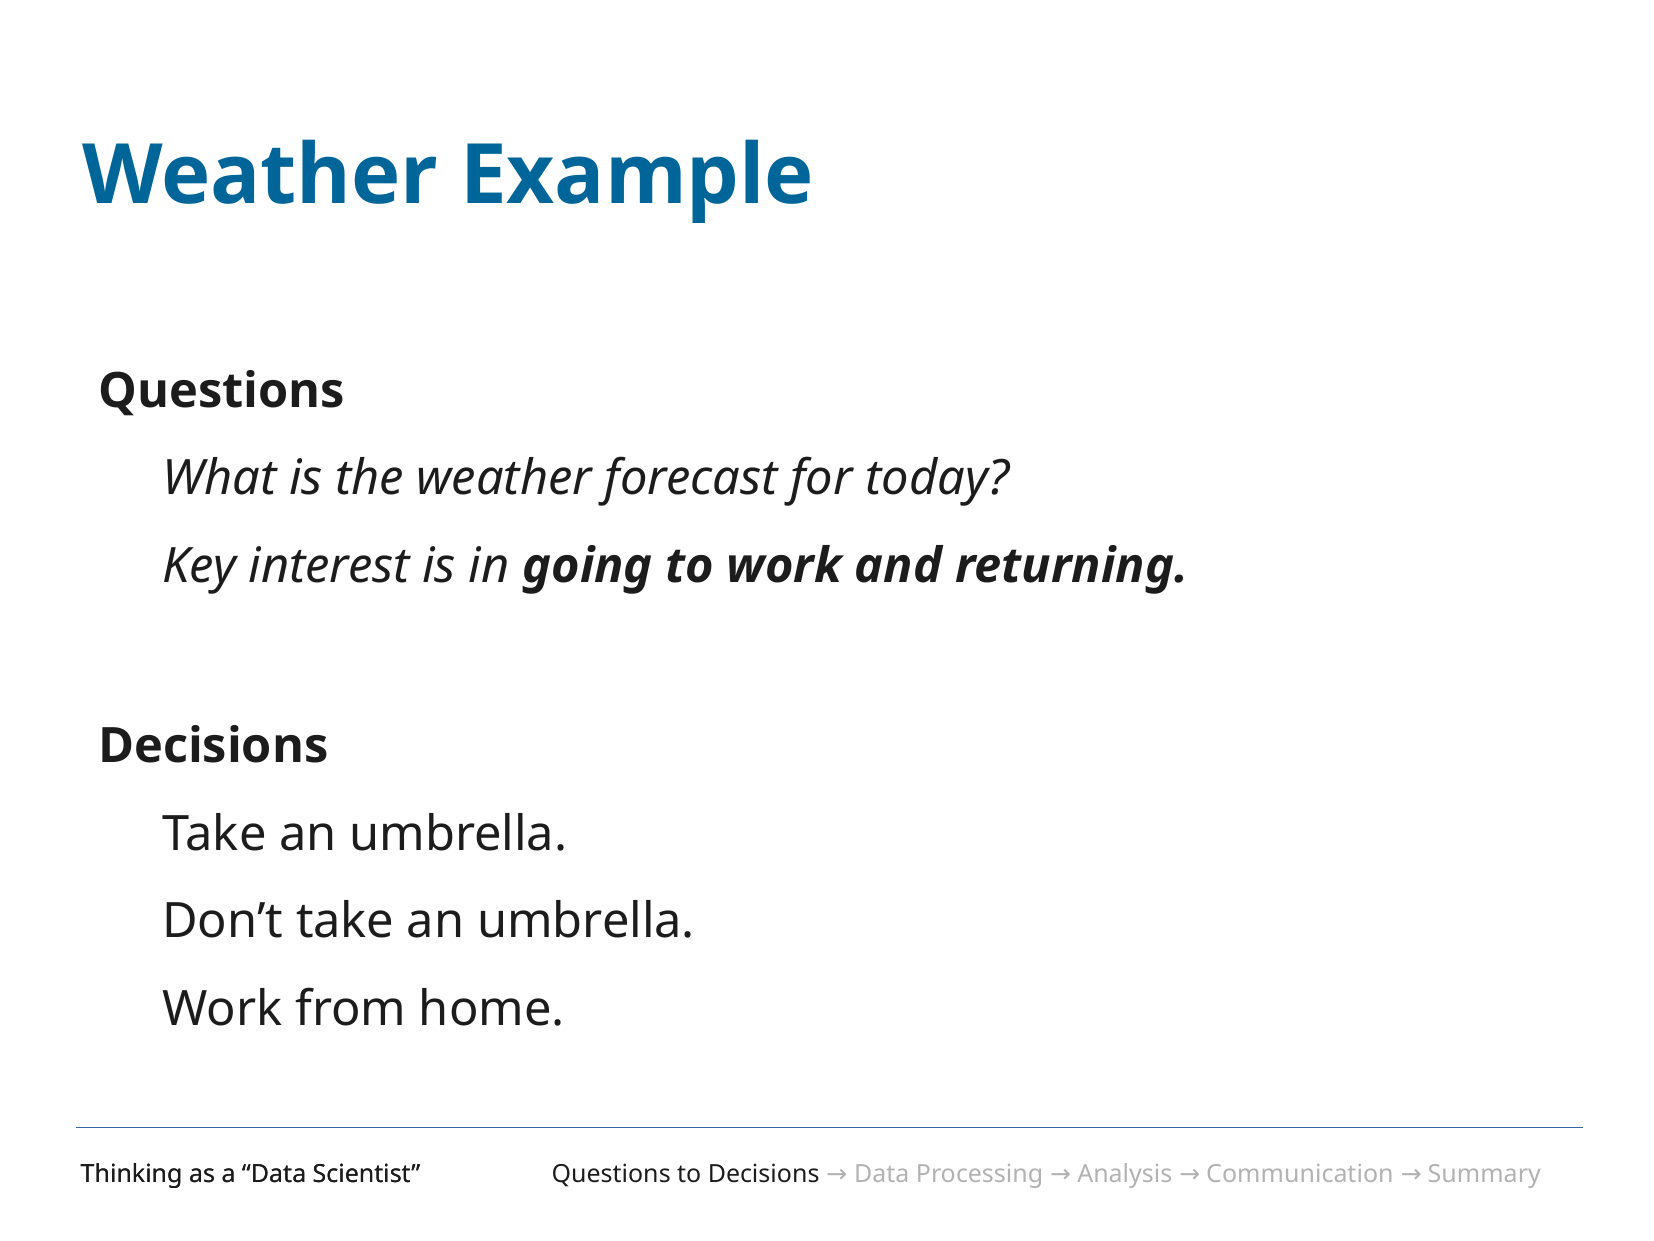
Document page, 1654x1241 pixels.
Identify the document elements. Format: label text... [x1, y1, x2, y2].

list Questions What is the weather forecast for today? Key interest is in going to work and returning. Decisions Take an umbrella. Don’t take an umbrella. Work from home. [82, 355, 1571, 1047]
title Weather Example [82, 72, 1571, 271]
text_box Questions to Decisions → Data Processing → Analysis → Communication → Summary [586, 1148, 1587, 1225]
text_box Thinking as a “Data Scientist” [65, 1148, 586, 1225]
